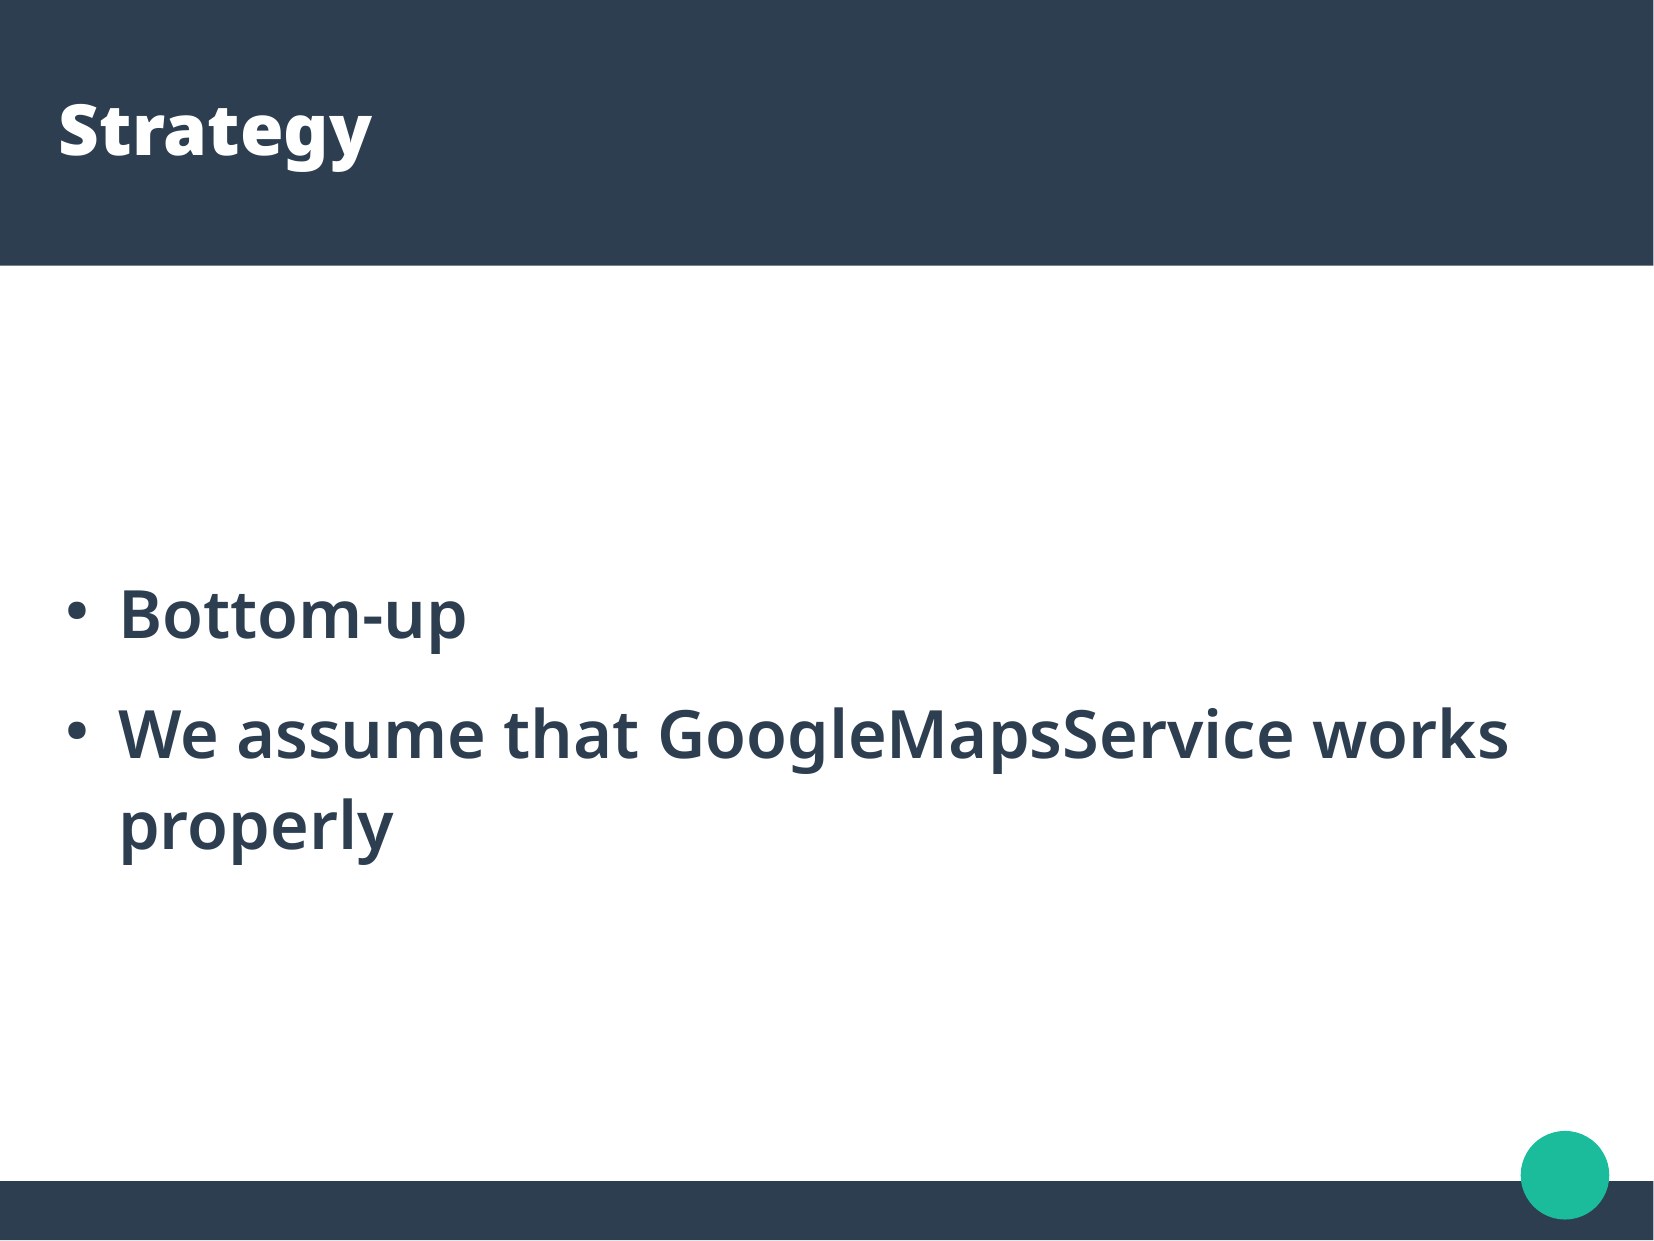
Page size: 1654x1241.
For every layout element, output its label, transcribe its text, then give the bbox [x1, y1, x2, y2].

list Bottom-up We assume that GoogleMapsService works properly [47, 566, 1583, 1241]
title Strategy [59, 49, 1595, 207]
